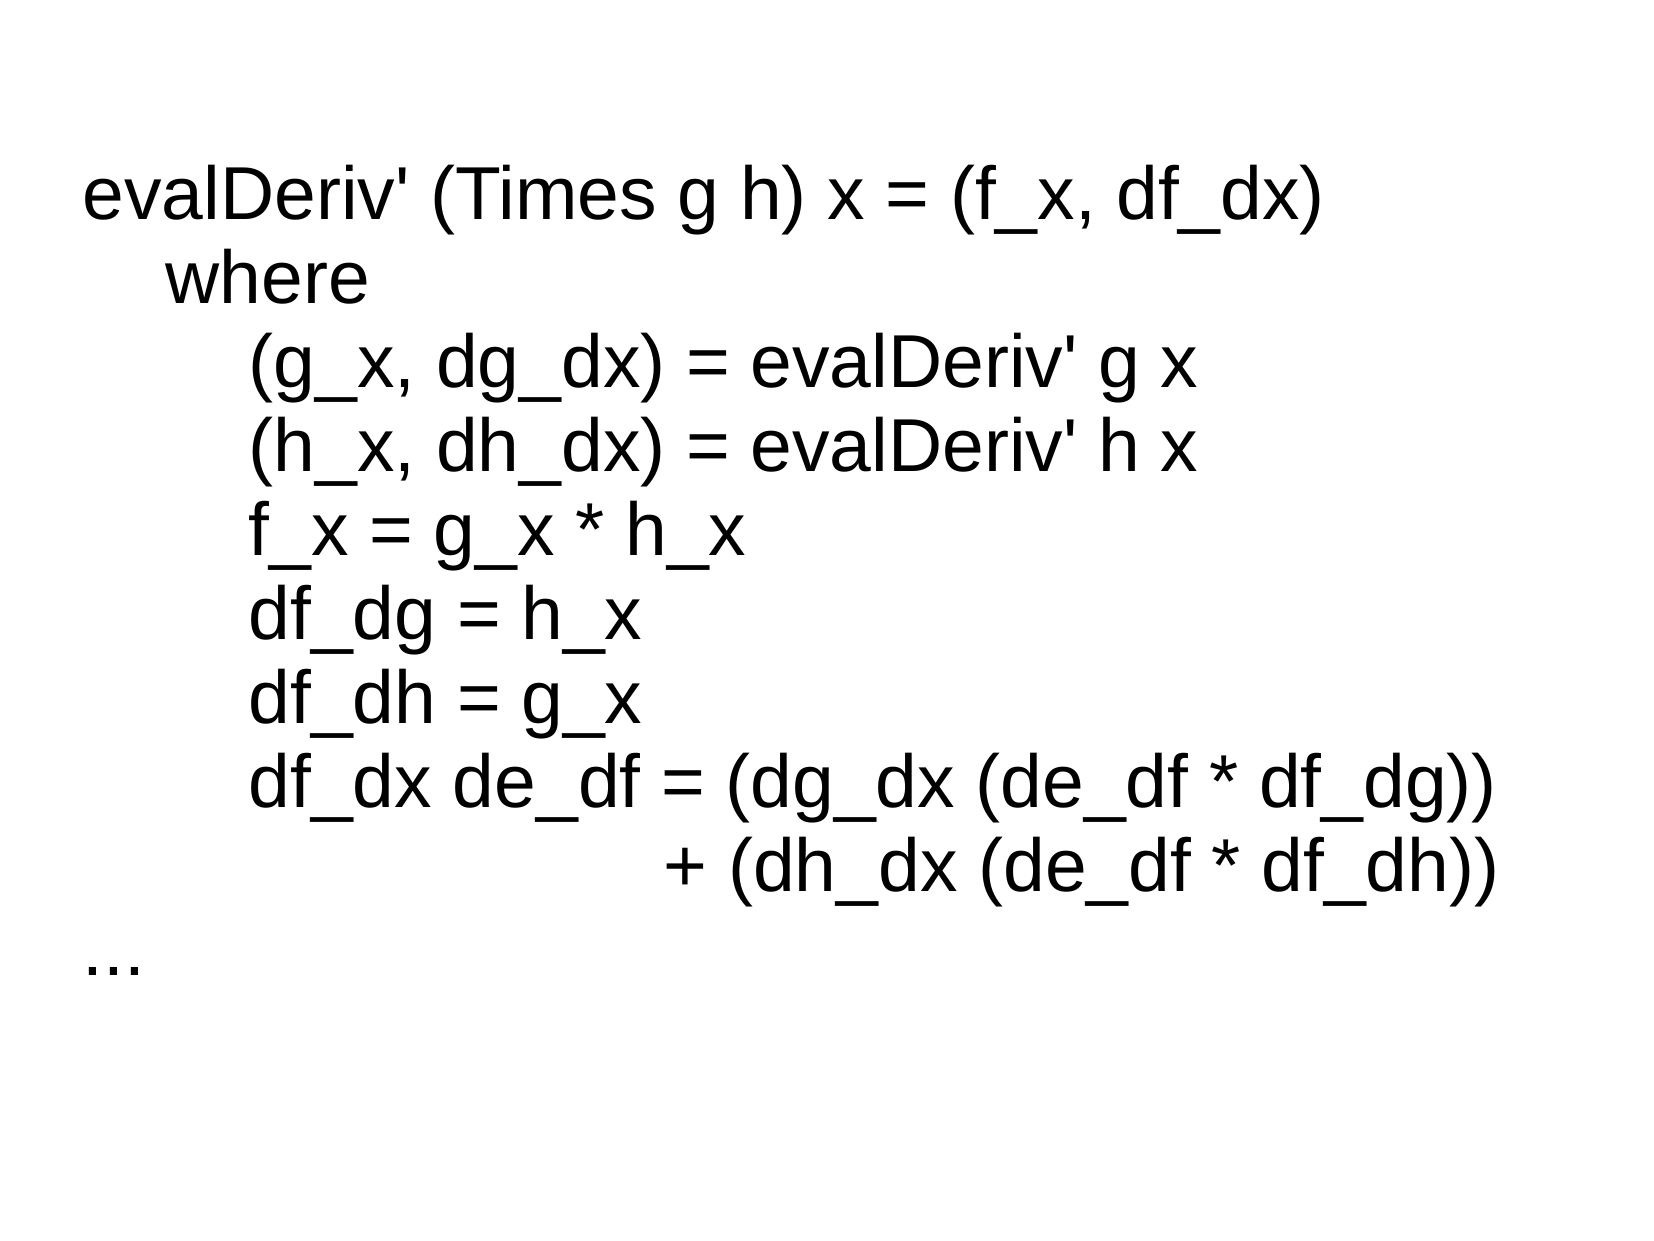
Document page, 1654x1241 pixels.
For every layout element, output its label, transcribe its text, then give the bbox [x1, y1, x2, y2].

subtitle evalDeriv' (Times g h) x = (f_x, df_dx) where (g_x, dg_dx) = evalDeriv' g x (h_x, dh_dx) = evalDeriv' h x f_x = g_x * h_x df_dg = h_x df_dh = g_x df_dx de_df = (dg_dx (de_df * df_dg)) + (dh_dx (de_df * df_dh)) ... [82, 49, 1571, 1010]
